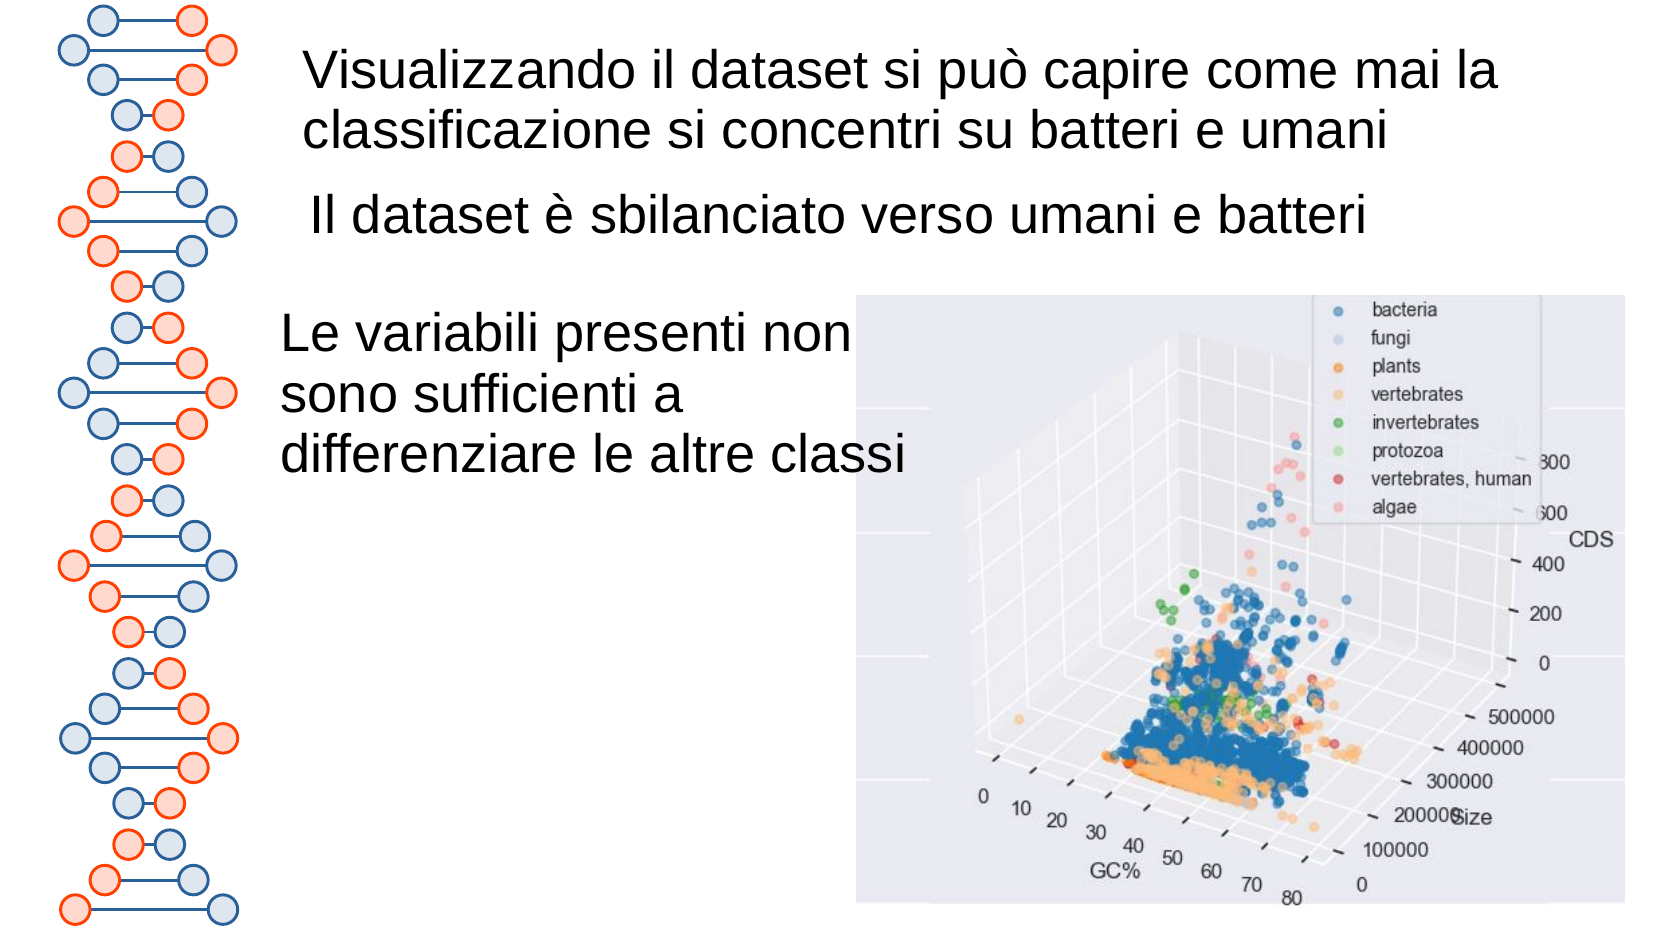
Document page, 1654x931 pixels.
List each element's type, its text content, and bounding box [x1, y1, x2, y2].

text_box Il dataset è sbilanciato verso umani e batteri [295, 177, 1418, 266]
picture [856, 295, 1625, 908]
text_box Visualizzando il dataset si può capire come mai la classificazione si concentri su batteri e umani [288, 31, 1536, 266]
text_box Le variabili presenti non sono sufficienti a differenziare le altre classi [265, 295, 975, 473]
